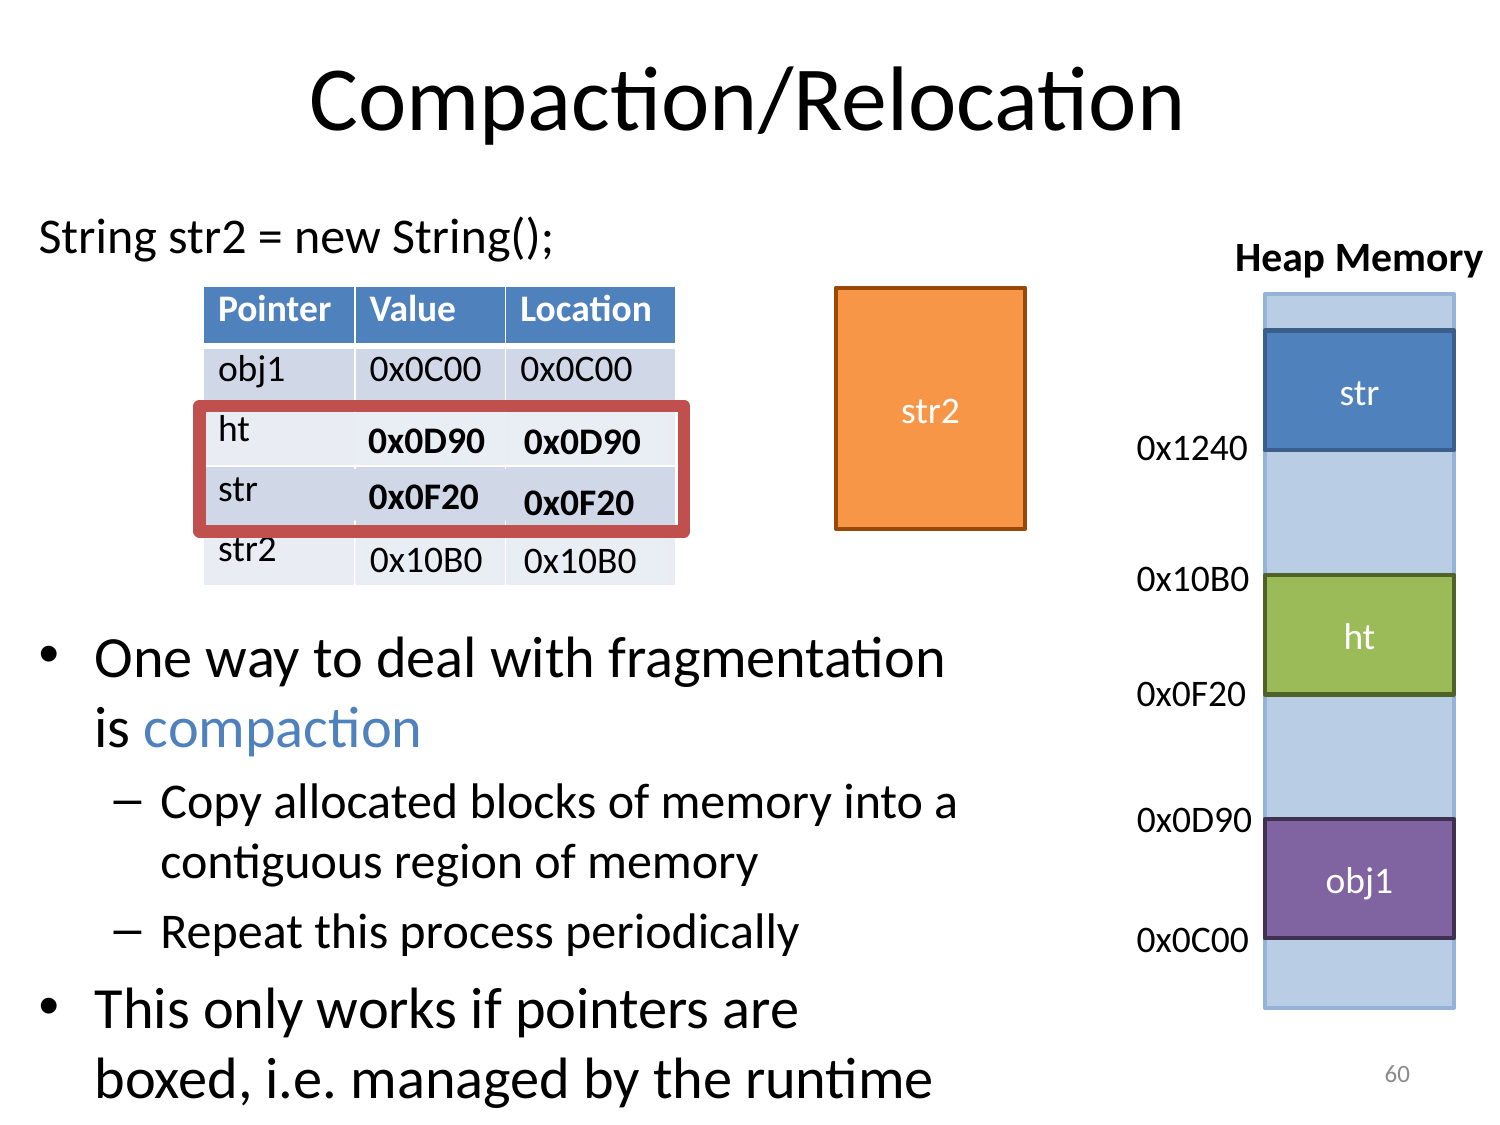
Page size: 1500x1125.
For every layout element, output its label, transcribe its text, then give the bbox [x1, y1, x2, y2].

text_box 0x0F20 [1121, 661, 1262, 722]
text_box 0x1240 [1121, 415, 1263, 476]
text_box Heap Memory [1220, 222, 1499, 287]
text_box 0x0D90 [353, 413, 508, 465]
table_cell str [206, 467, 354, 525]
text_box One way to deal with fragmentation is compaction Copy allocated blocks of memory into a contiguous region of memory Repeat this process periodically This only works if pointers are boxed, i.e. managed by the runtime [23, 611, 984, 1118]
table_cell ht [206, 412, 354, 465]
text_box ht [1264, 574, 1454, 695]
table_cell ??? [506, 538, 675, 585]
text_box 0x10B0 [509, 538, 666, 584]
text_box str2 [836, 287, 1026, 529]
text_box 0x0F20 [353, 469, 509, 521]
table_header Pointer [204, 287, 354, 343]
table_header Value [356, 287, 505, 343]
text_box [1264, 695, 1454, 818]
table_cell 0x0C00 [506, 349, 675, 400]
text_box [1264, 294, 1454, 330]
text_box 0x0C00 [1121, 908, 1264, 968]
text_box 0x10B0 [355, 538, 499, 583]
title Compaction/Relocation [7, 0, 1488, 188]
text_box 0x10B0 [1121, 546, 1265, 607]
text_box obj1 [1264, 818, 1454, 939]
text_box [1264, 451, 1454, 574]
text_box 0x0F20 [509, 474, 666, 525]
table_header Location [506, 287, 675, 343]
text_box 0x0D90 [1122, 787, 1268, 848]
text_box [1264, 939, 1454, 1009]
table_cell ??? [356, 538, 505, 585]
text_box 0x0D90 [509, 413, 666, 465]
table_cell 0x0F20 [506, 412, 675, 465]
list String str2 = new String(); [23, 195, 1131, 288]
table_cell 0x1240 [506, 467, 675, 525]
slide_number <number> [1074, 1042, 1425, 1103]
table_cell obj1 [204, 349, 354, 400]
table_cell str2 [204, 538, 354, 585]
text_box str [1264, 330, 1454, 451]
table_cell 0x0C00 [356, 349, 505, 400]
table_cell 0x1240 [356, 521, 505, 525]
